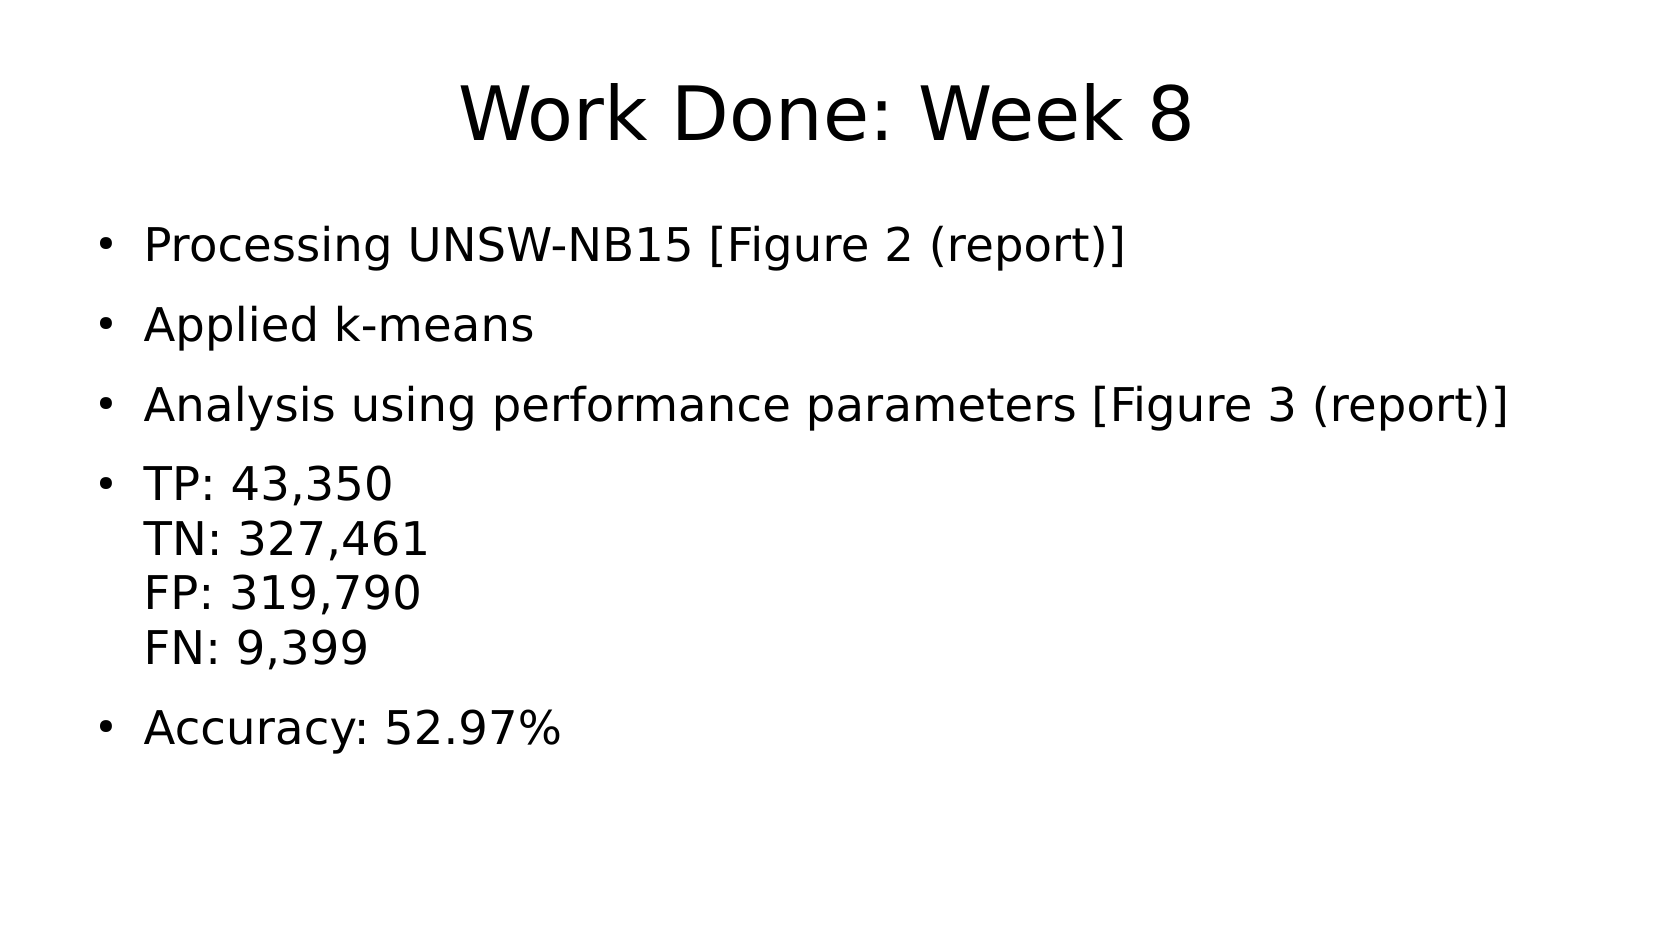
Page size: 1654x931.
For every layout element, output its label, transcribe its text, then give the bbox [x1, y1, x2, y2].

title Work Done: Week 8 [82, 37, 1571, 193]
list Processing UNSW-NB15 [Figure 2 (report)] Applied k-means Analysis using performance parameters [Figure 3 (report)] TP: 43,350 TN: 327,461 FP: 319,790 FN: 9,399 Accuracy: 52.97% [82, 217, 1571, 758]
